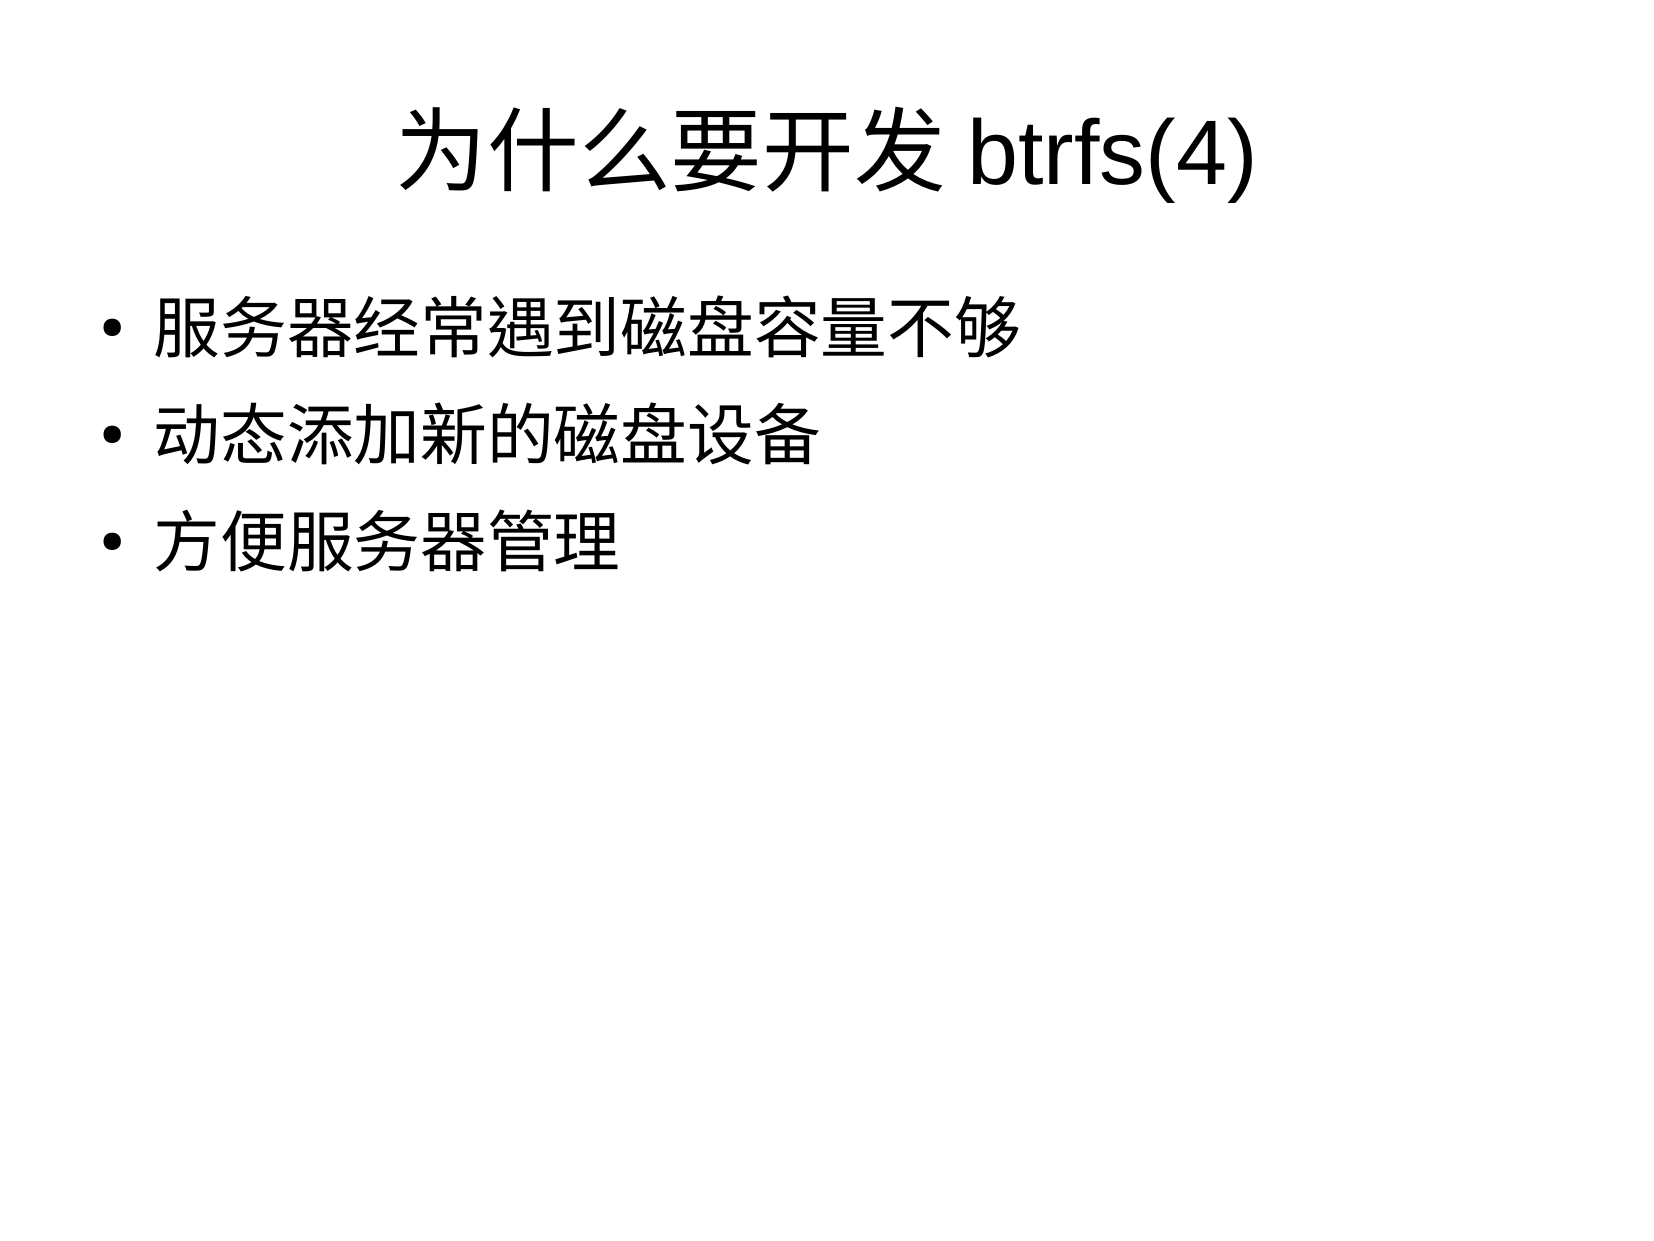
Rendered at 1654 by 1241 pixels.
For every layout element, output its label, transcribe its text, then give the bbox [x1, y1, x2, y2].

title 为什么要开发btrfs(4) [82, 56, 1571, 250]
list 服务器经常遇到磁盘容量不够 动态添加新的磁盘设备 方便服务器管理 [82, 290, 1571, 1109]
